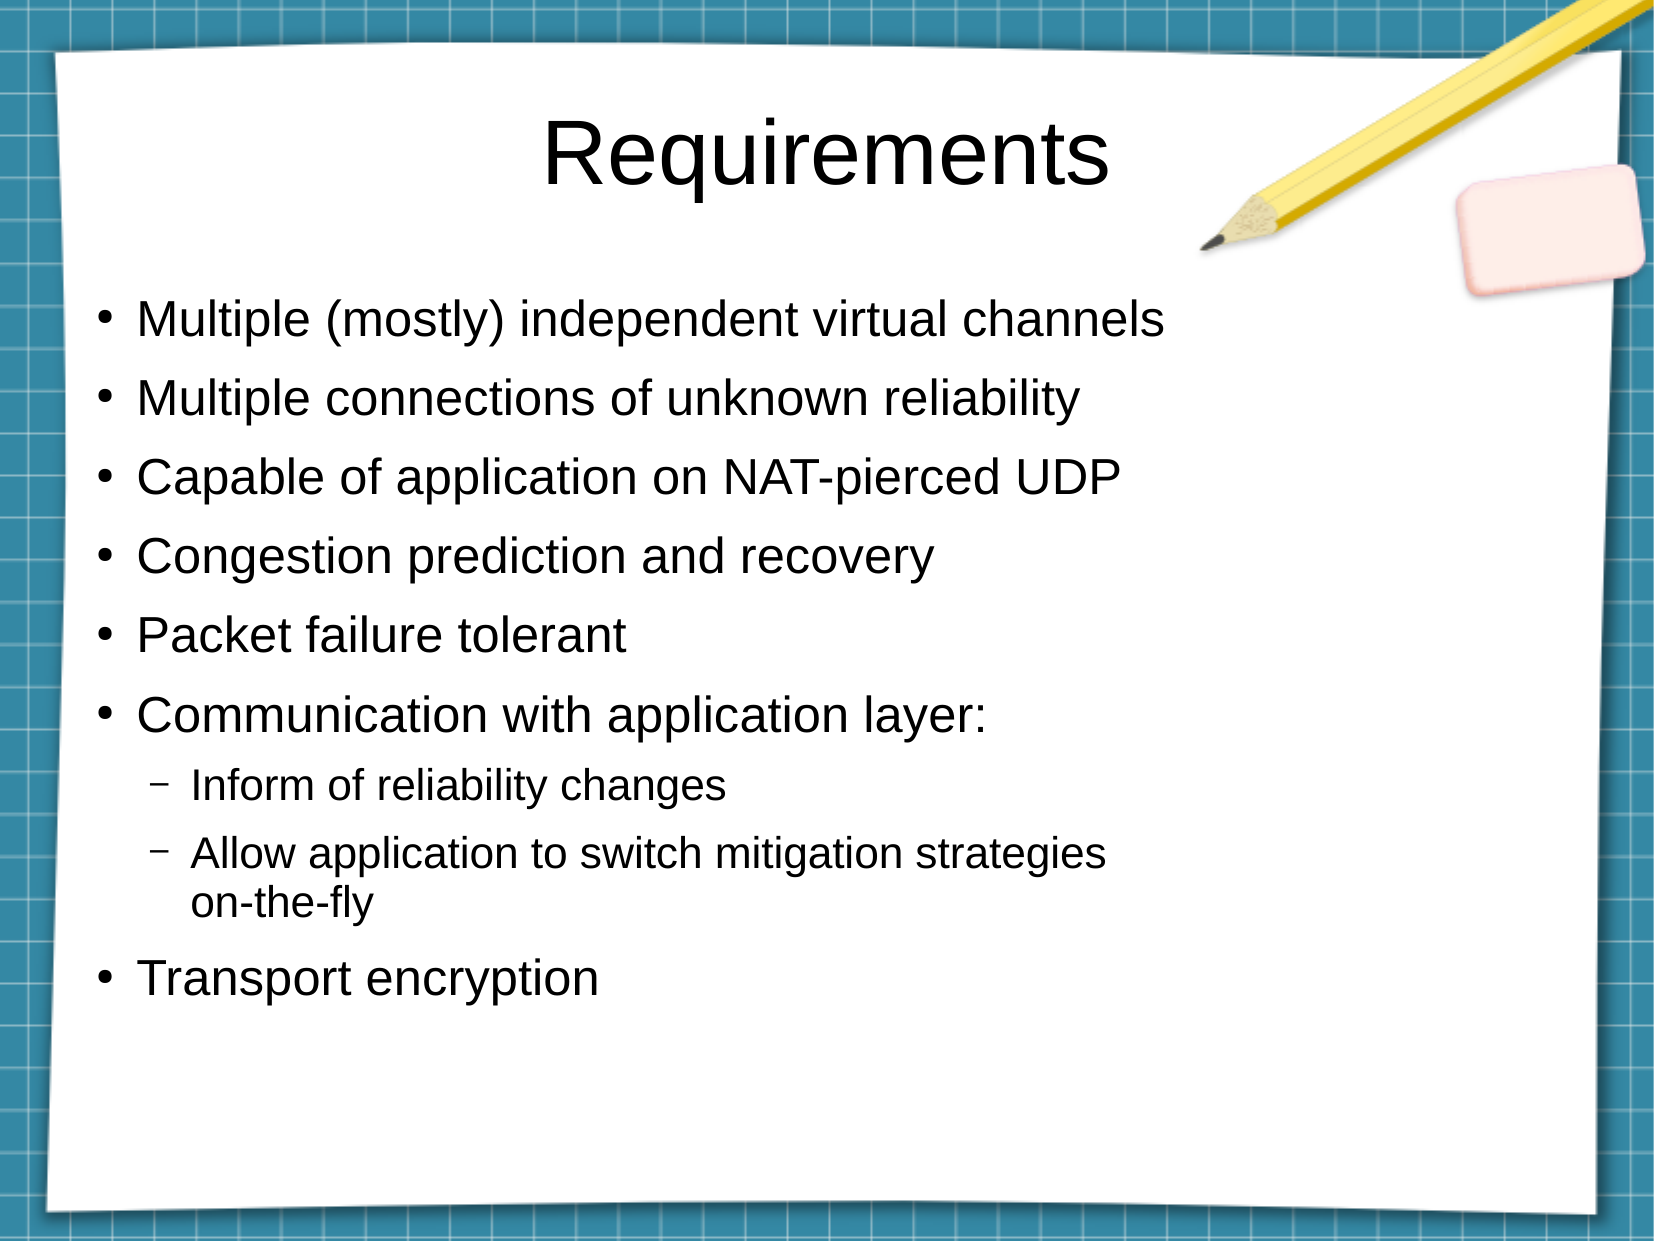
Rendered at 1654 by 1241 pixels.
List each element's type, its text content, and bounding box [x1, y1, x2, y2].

picture [0, 0, 1654, 1241]
list Multiple (mostly) independent virtual channels Multiple connections of unknown reliability Capable of application on NAT-pierced UDP Congestion prediction and recovery Packet failure tolerant Communication with application layer: Inform of reliability changes Allow application to switch mitigation strategies on-the-fly Transport encryption [82, 290, 1571, 1010]
title Requirements [82, 49, 1571, 257]
